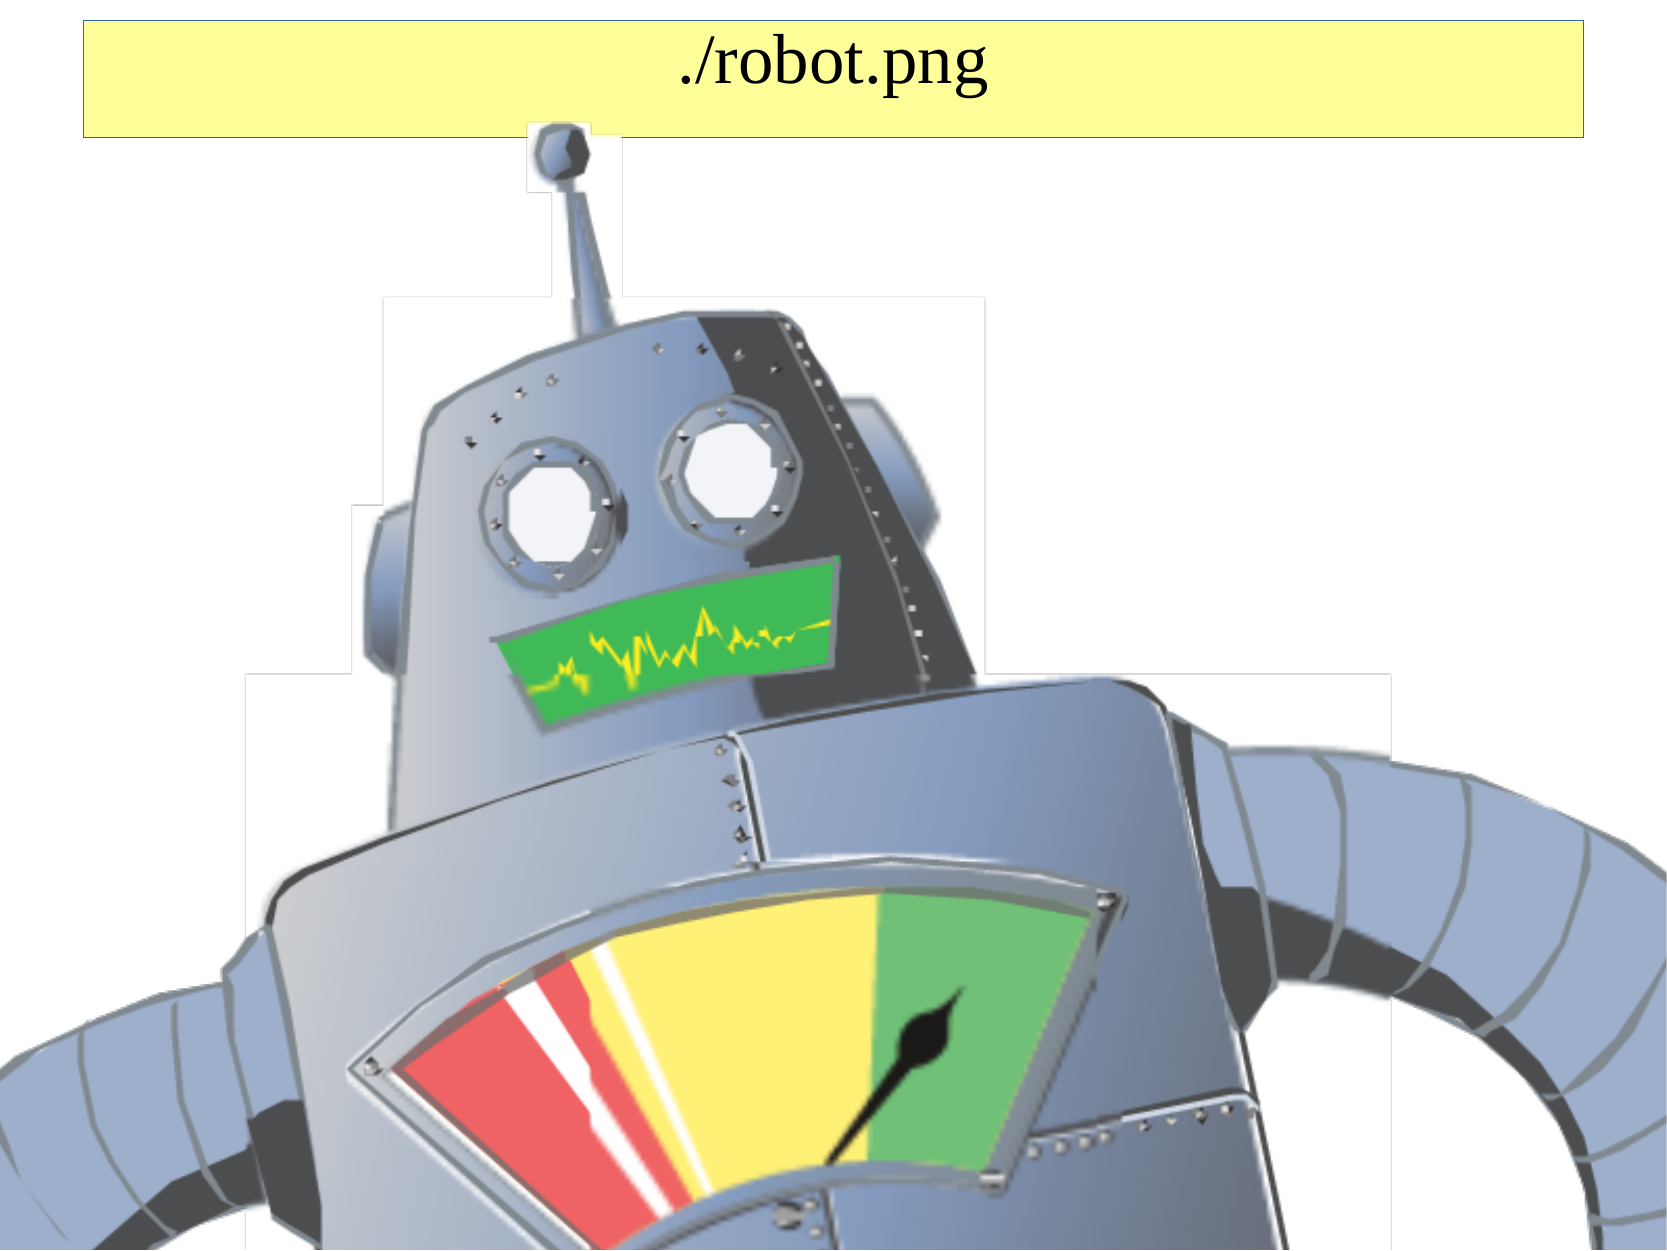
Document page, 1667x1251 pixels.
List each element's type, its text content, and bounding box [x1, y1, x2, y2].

text_box ./robot.png [83, 20, 1584, 116]
picture [0, 116, 1667, 1250]
